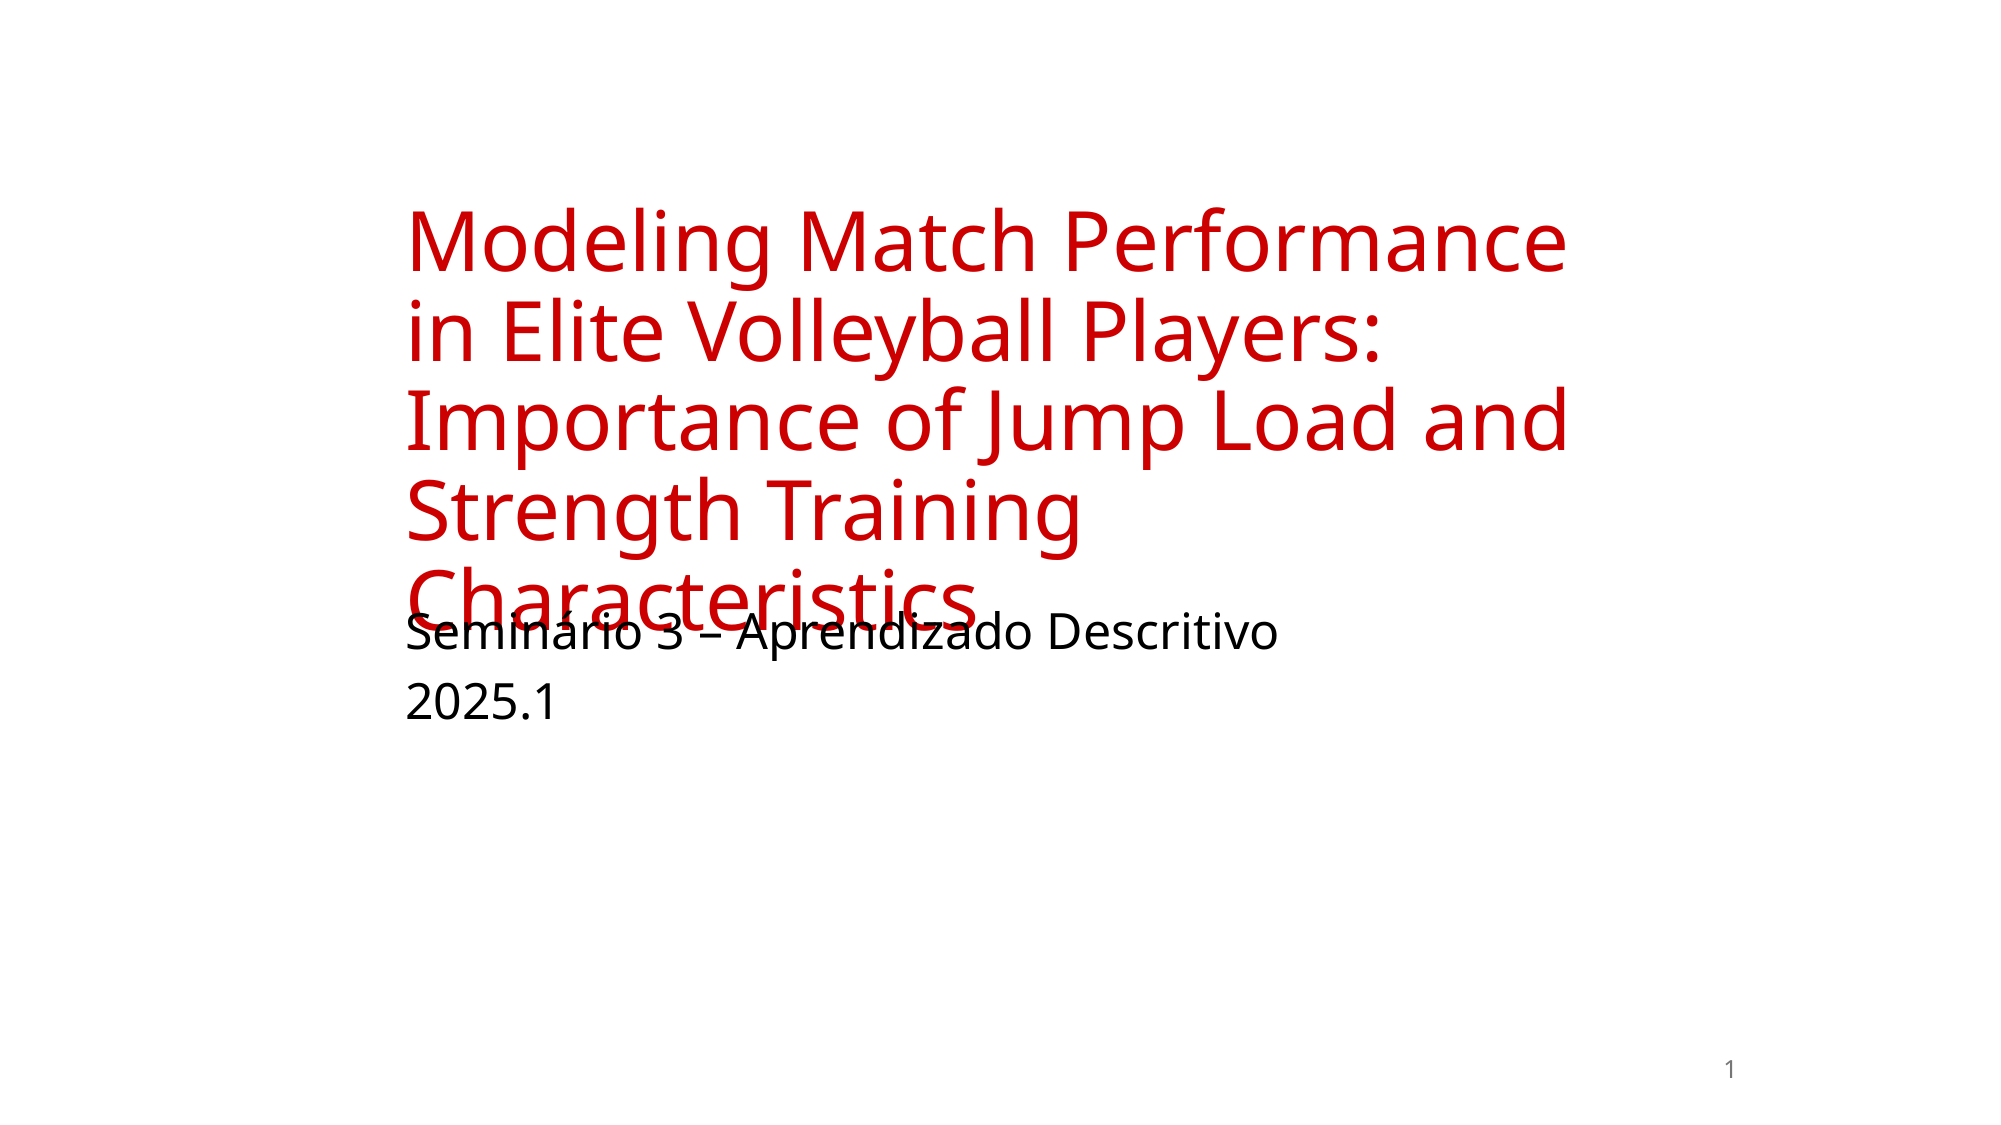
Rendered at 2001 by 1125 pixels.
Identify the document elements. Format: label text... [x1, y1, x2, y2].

title Modeling Match Performance in Elite Volleyball Players: Importance of Jump Load and Strength Training Characteristics [390, 184, 1610, 576]
subtitle Seminário 3 – Aprendizado Descritivo 2025.1 [390, 590, 1610, 863]
slide_number 1 [1708, 1038, 1806, 1125]
